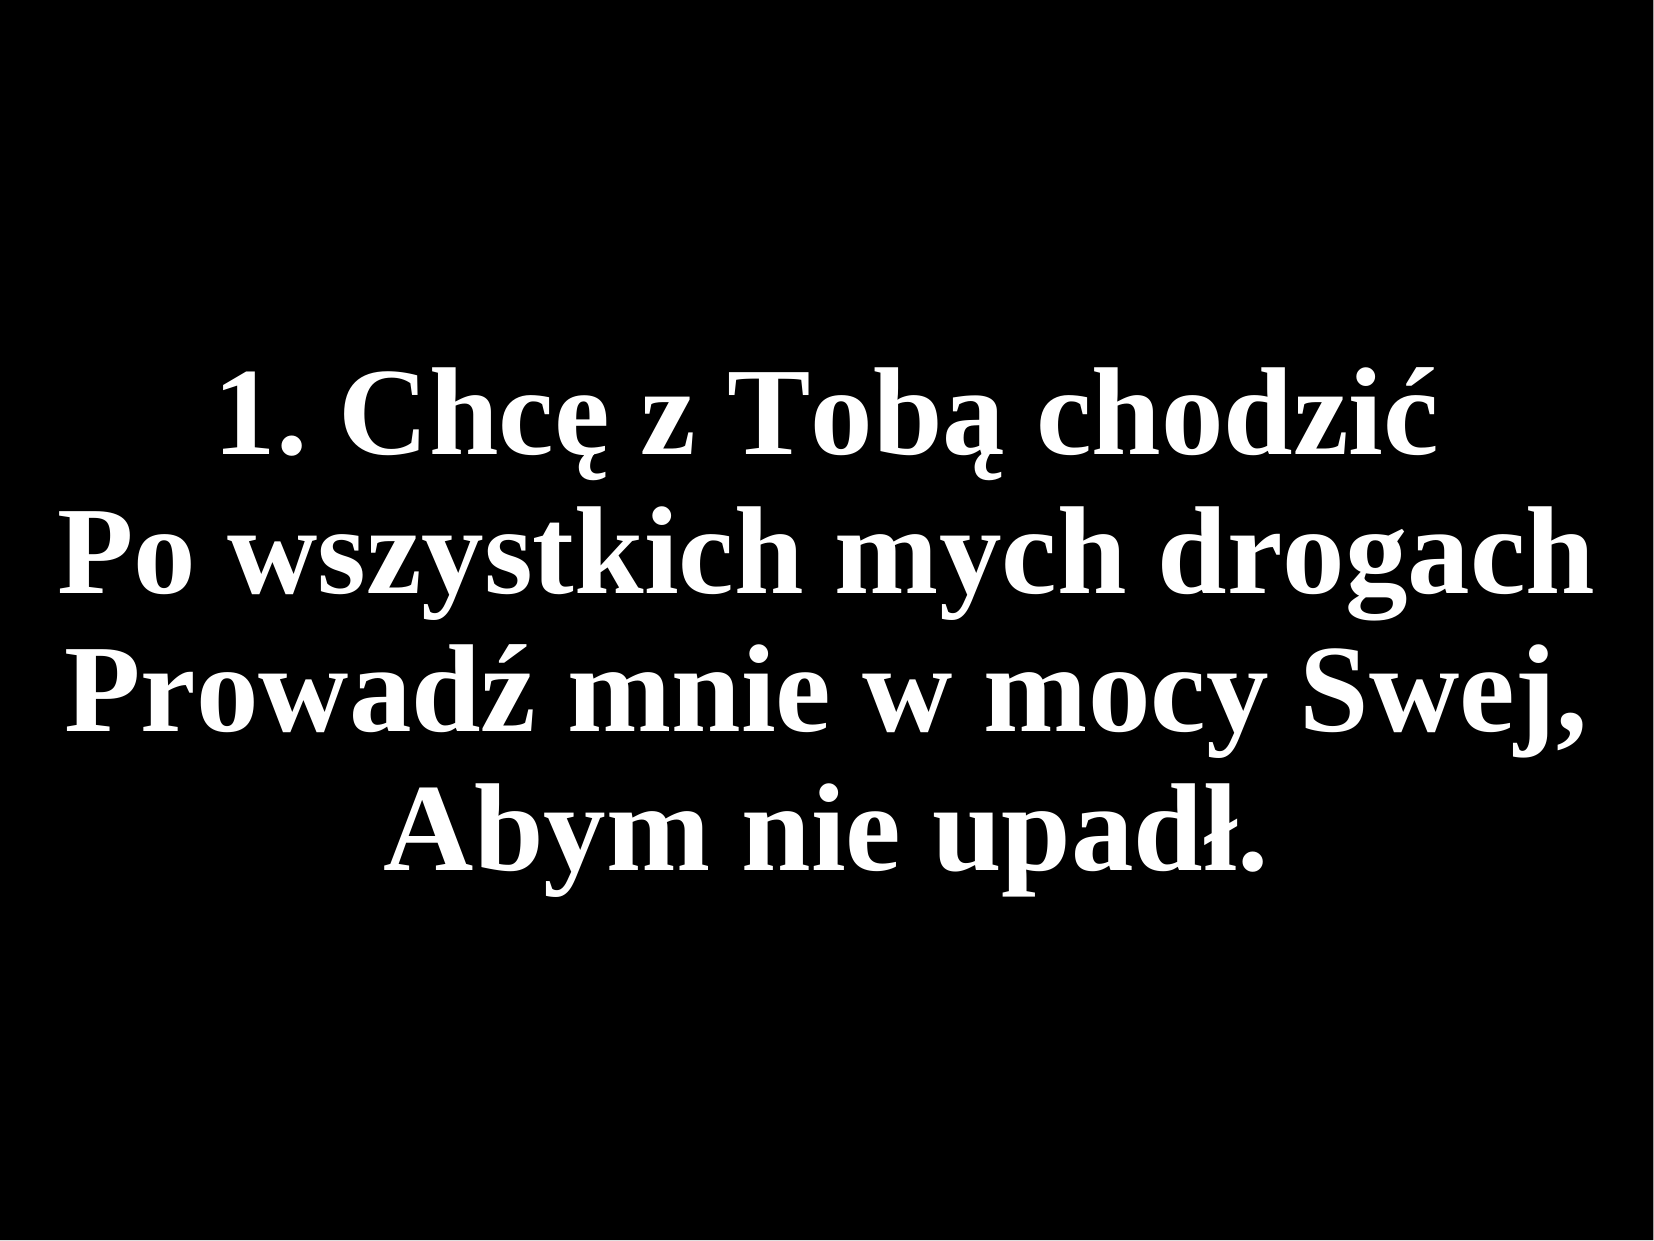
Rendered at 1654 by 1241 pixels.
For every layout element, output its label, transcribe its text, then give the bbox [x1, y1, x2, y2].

title 1. Chcę z Tobą chodzić Po wszystkich mych drogach Prowadź mnie w mocy Swej, Abym nie upadł. [0, 0, 1654, 1241]
